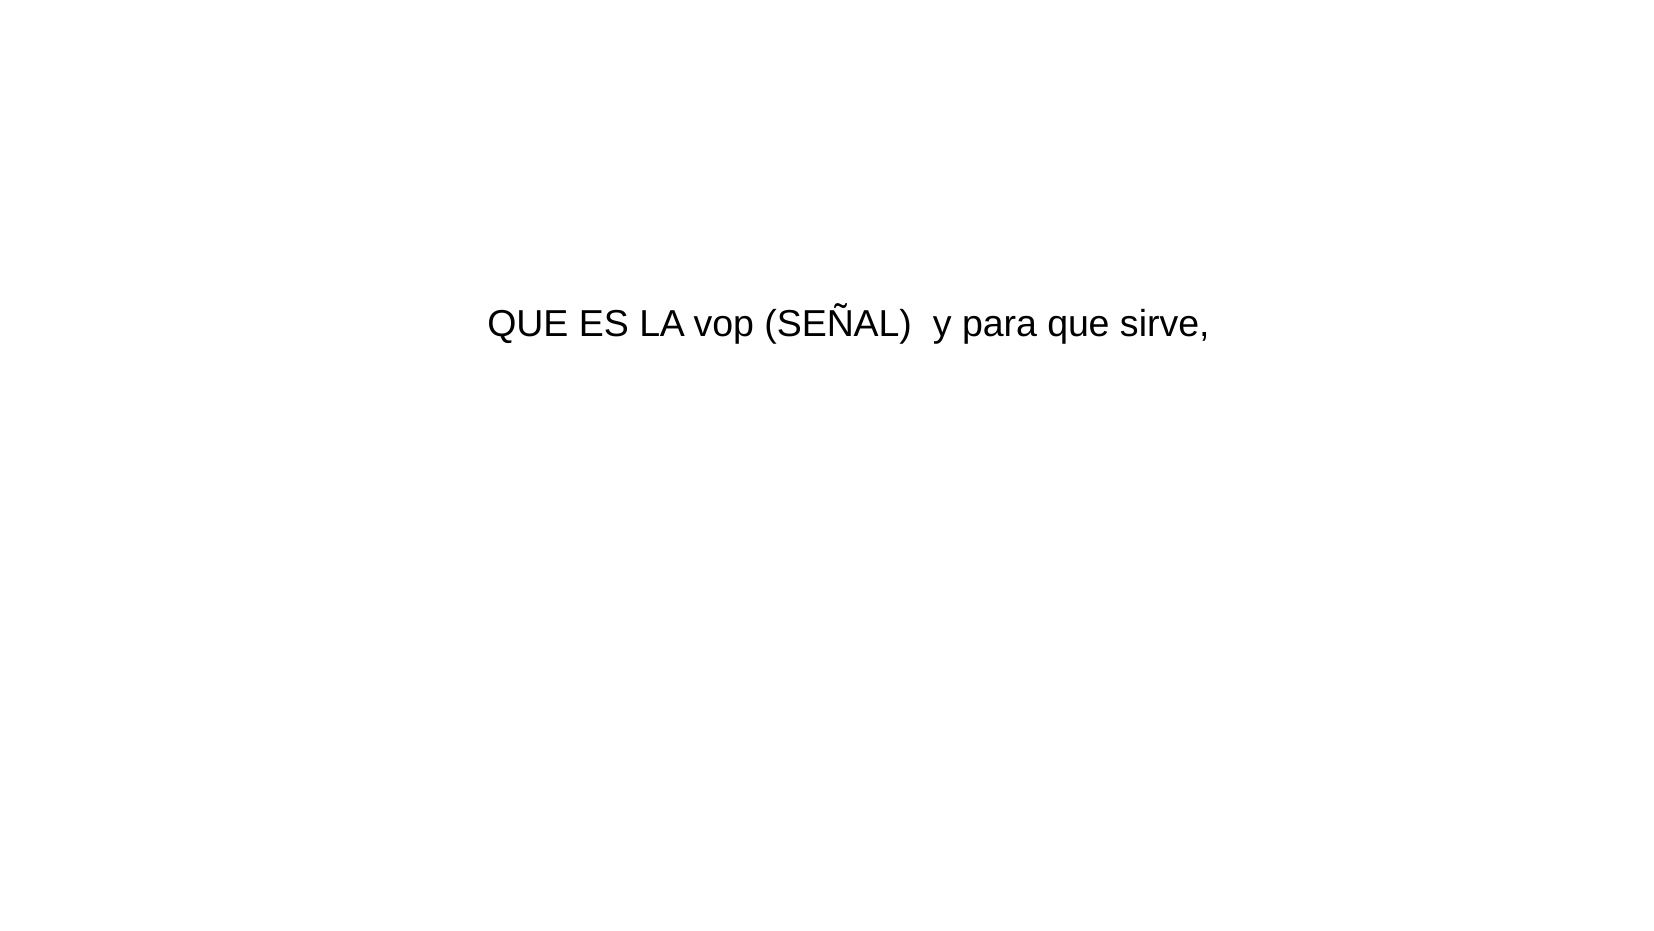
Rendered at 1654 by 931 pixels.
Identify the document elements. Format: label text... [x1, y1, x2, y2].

text_box QUE ES LA vop (SEÑAL) y para que sirve, [472, 295, 1236, 353]
